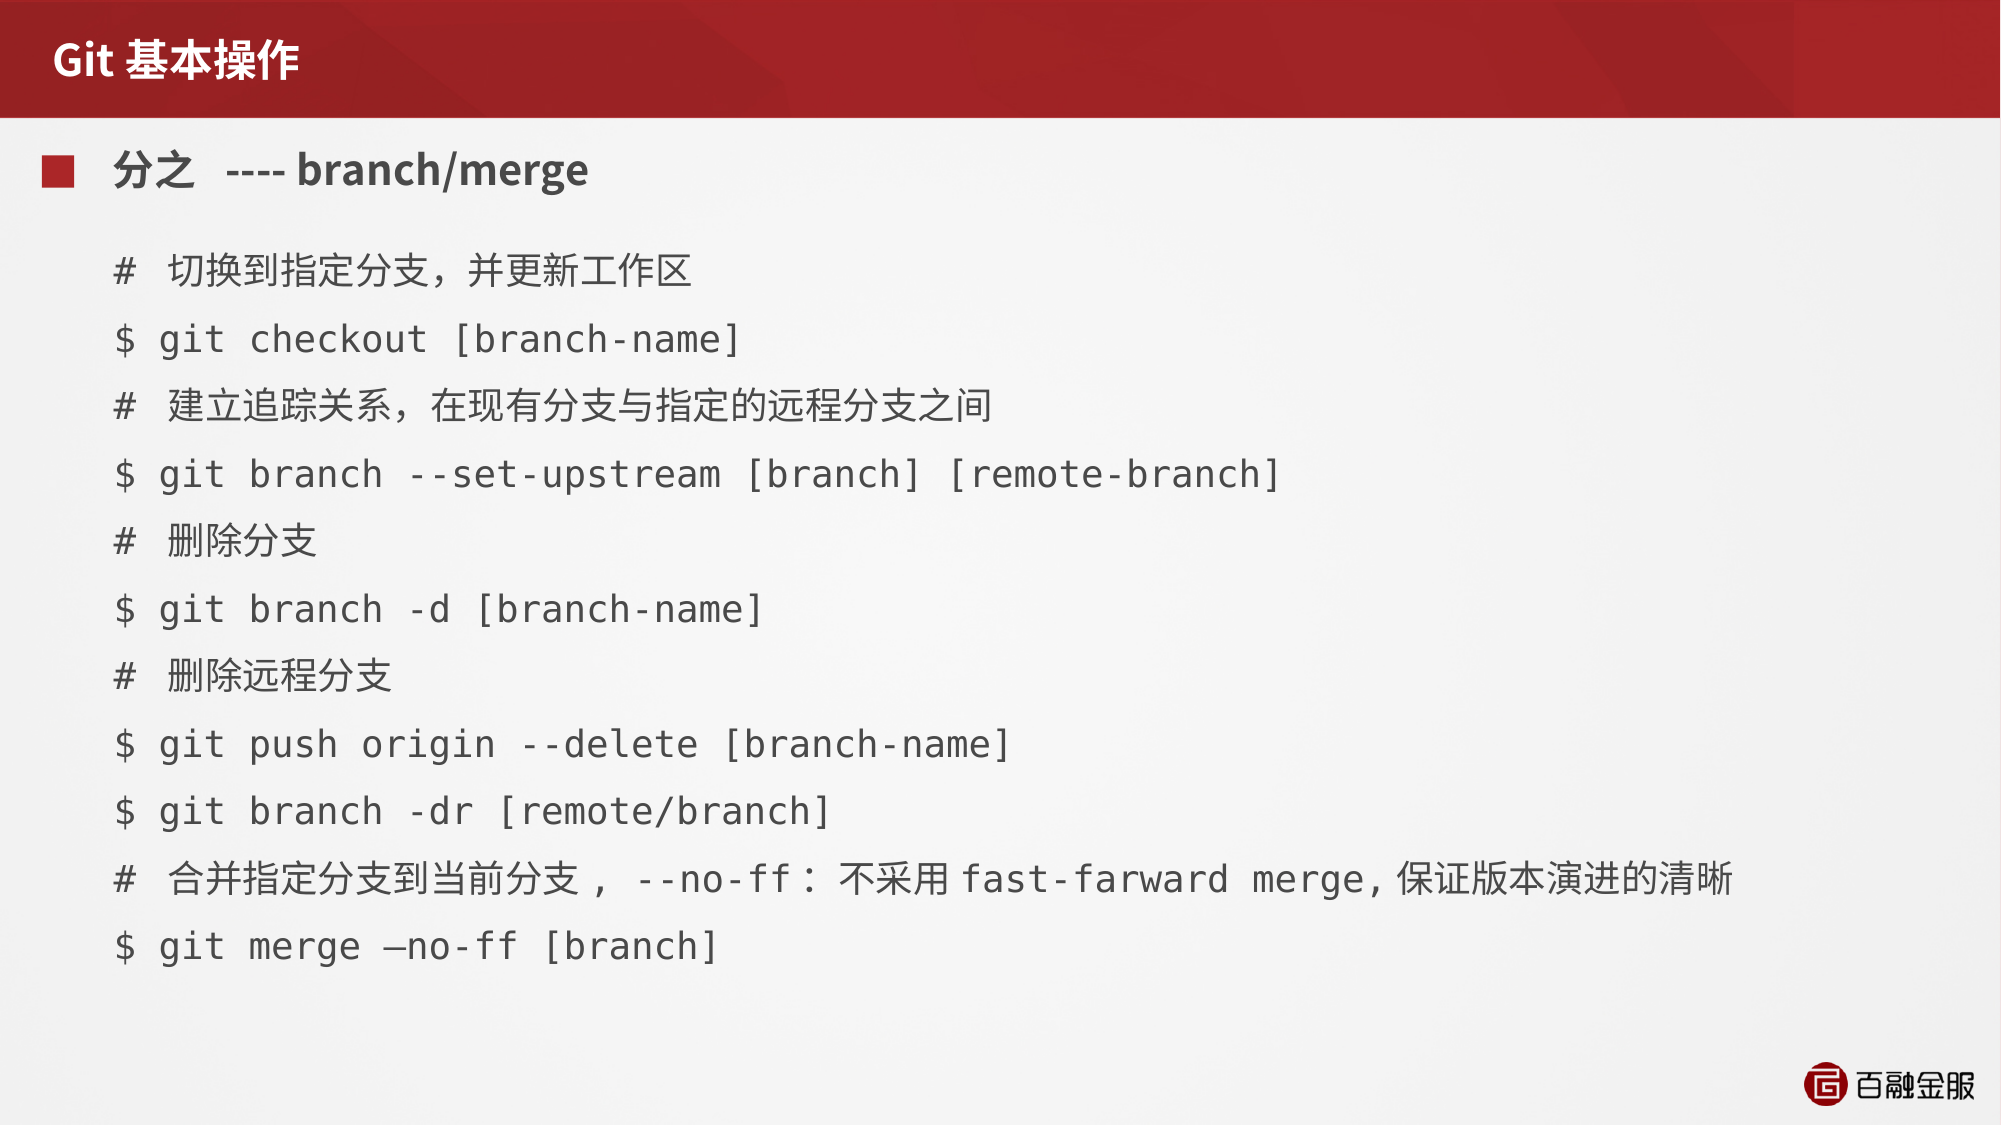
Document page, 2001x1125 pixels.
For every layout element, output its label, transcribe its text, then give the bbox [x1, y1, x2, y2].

text_box [41, 155, 75, 188]
text_box # 切换到指定分支，并更新工作区 $ git checkout [branch-name] # 建立追踪关系，在现有分支与指定的远程分支之间 $ git branch --set-upstream [branch] [remote-branch] # 删除分支 $ git branch -d [branch-name] # 删除远程分支 $ git push origin --delete [branch-name] $ git branch -dr [remote/branch] # 合并指定分支到当前分支, --no-ff：不采用fast-farward merge,保证版本演进的清晰 $ git merge –no-ff [branch] [98, 216, 1939, 1099]
text_box 分之 ---- branch/merge [97, 135, 1911, 205]
picture [0, 0, 2001, 1125]
text_box Git基本操作 [37, 24, 1944, 94]
